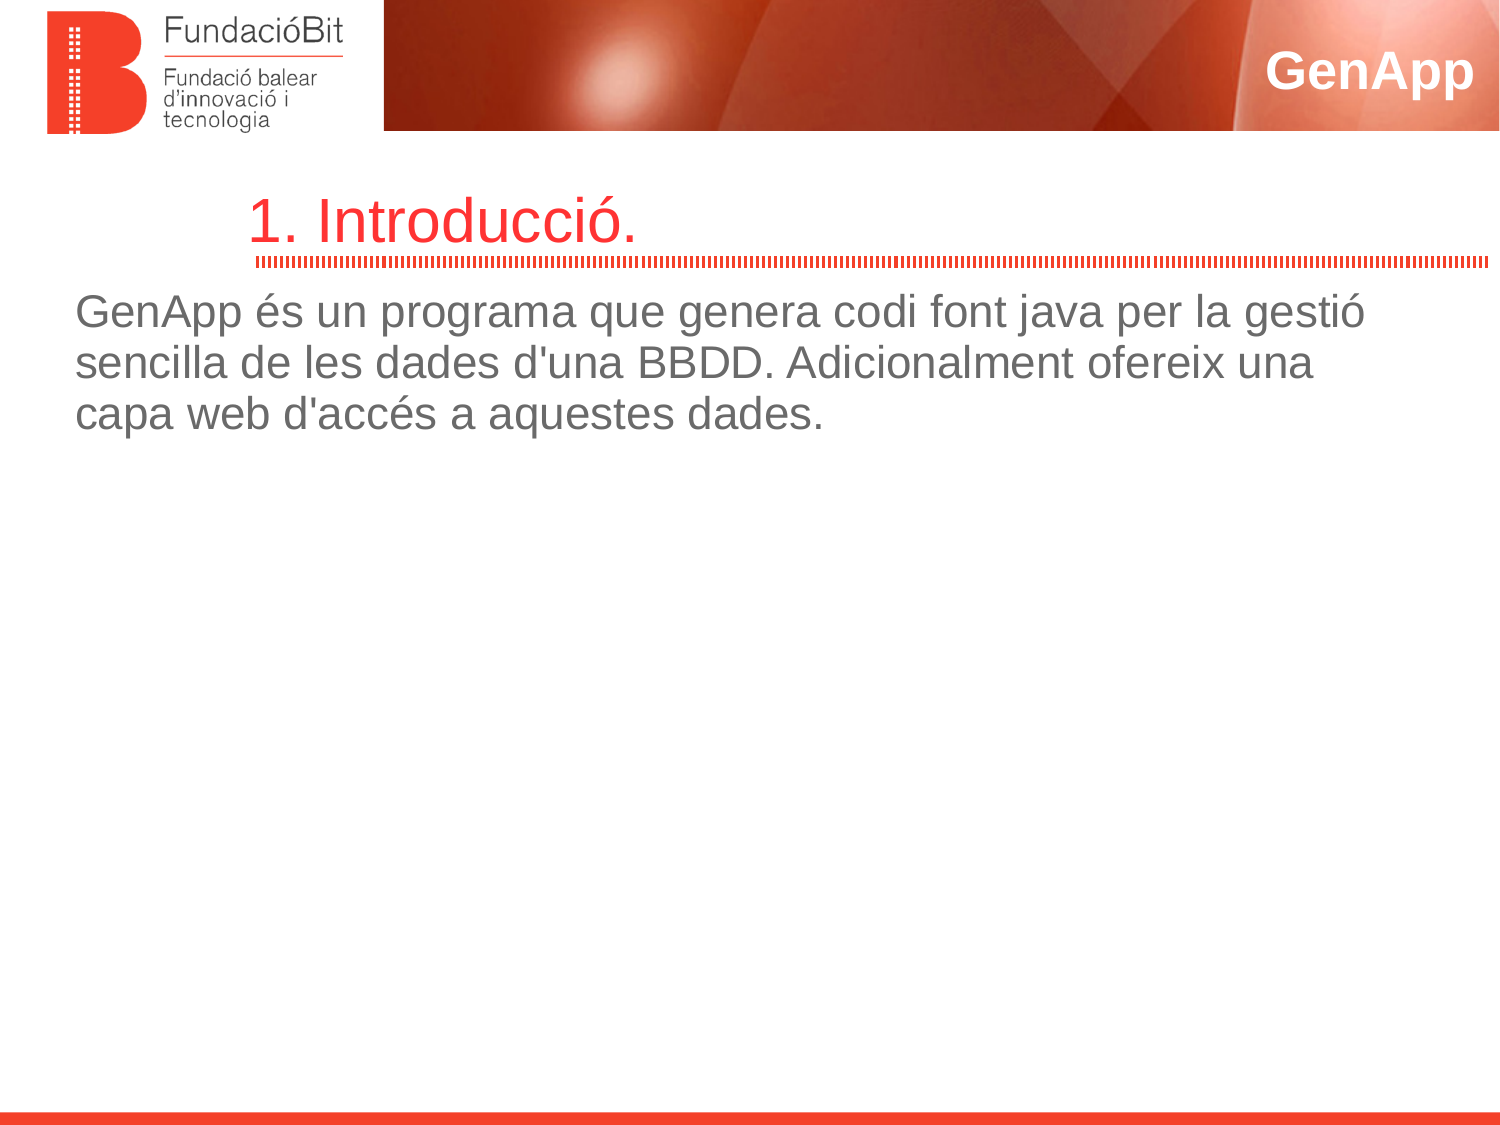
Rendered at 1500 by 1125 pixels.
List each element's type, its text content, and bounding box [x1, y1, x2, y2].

picture [47, 11, 343, 134]
title GenApp [324, 19, 1477, 123]
list 1. Introducció. GenApp és un programa que genera codi font java per la gestió sencilla de les dades d'una BBDD. Adicionalment ofereix una capa web d'accés a aquestes dades. [75, 186, 1425, 987]
picture [383, 0, 1500, 131]
